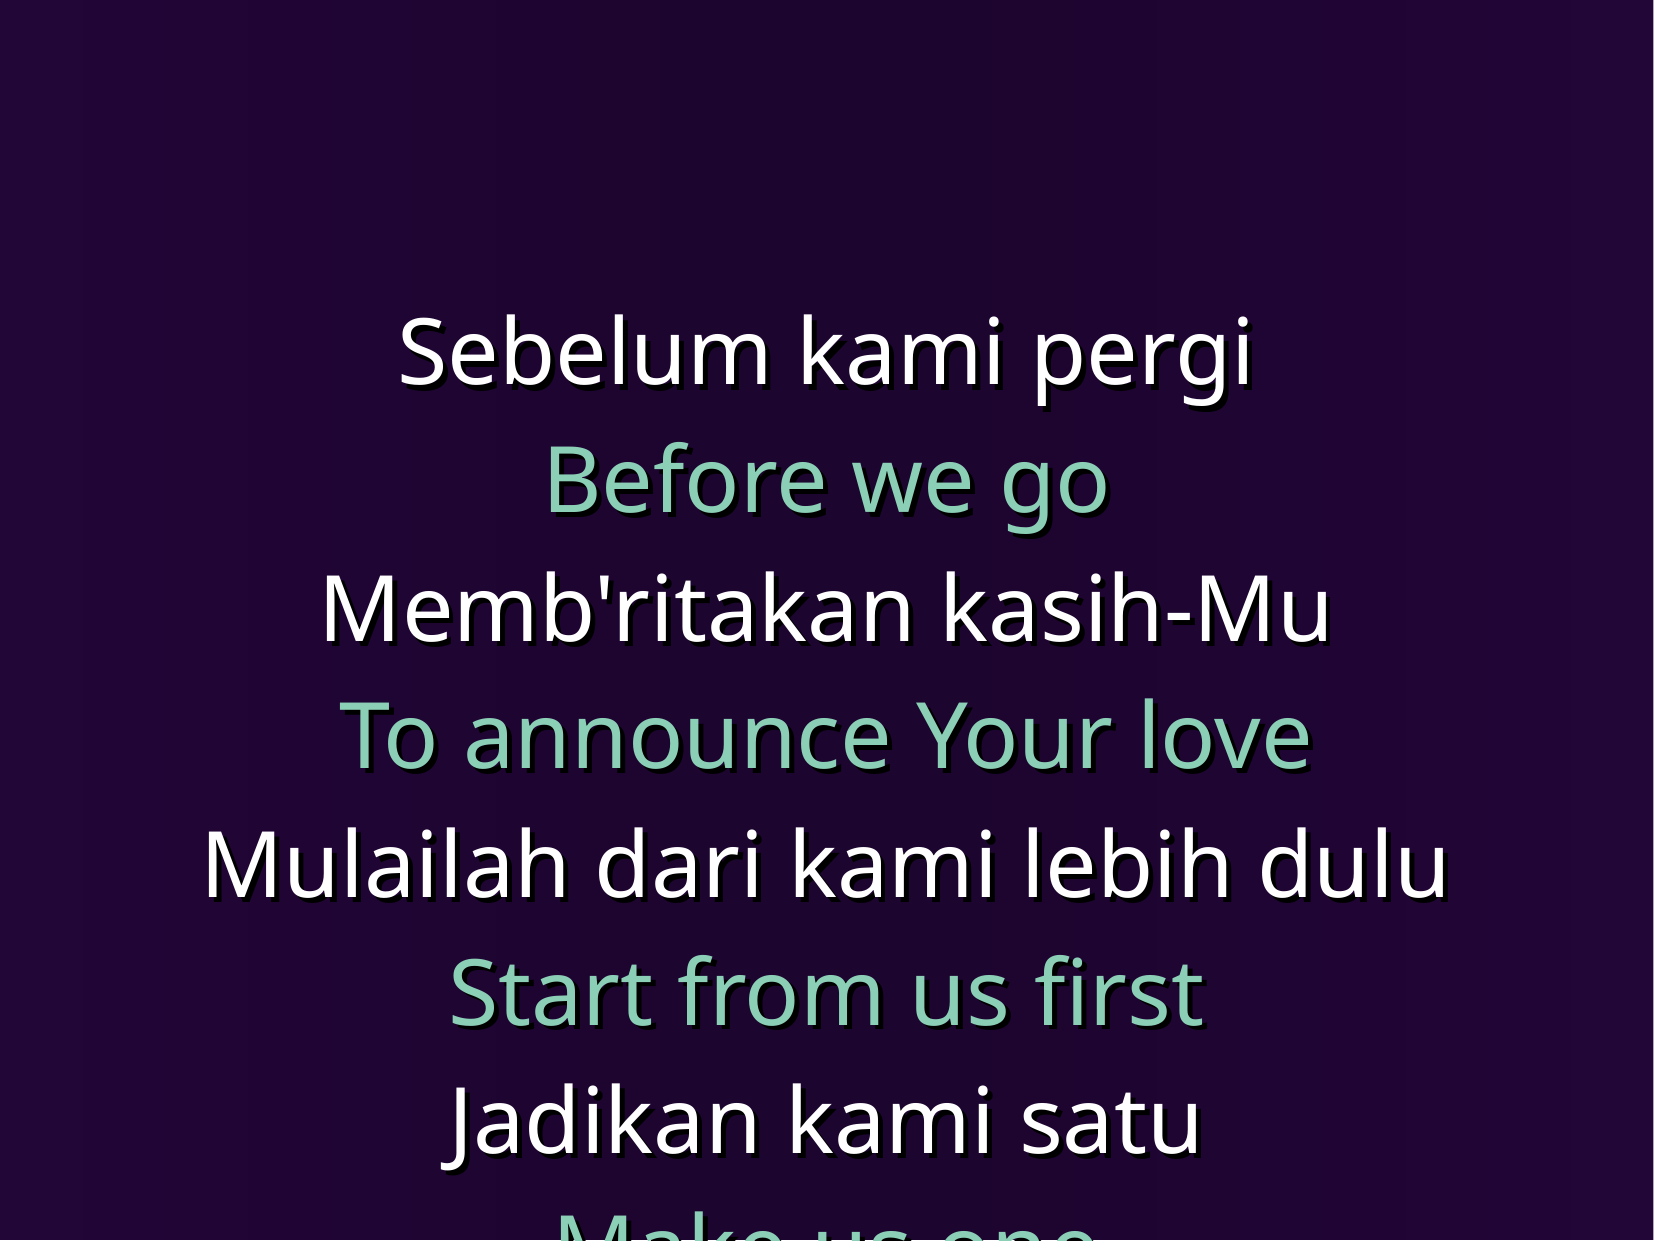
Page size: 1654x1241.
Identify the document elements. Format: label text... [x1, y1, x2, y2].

text_box Before we go To announce Your love Start from us first Make us one [0, 279, 1654, 1044]
text_box Sebelum kami pergi Memb'ritakan kasih-Mu Mulailah dari kami lebih dulu Jadikan kami satu [0, 1044, 1654, 1138]
